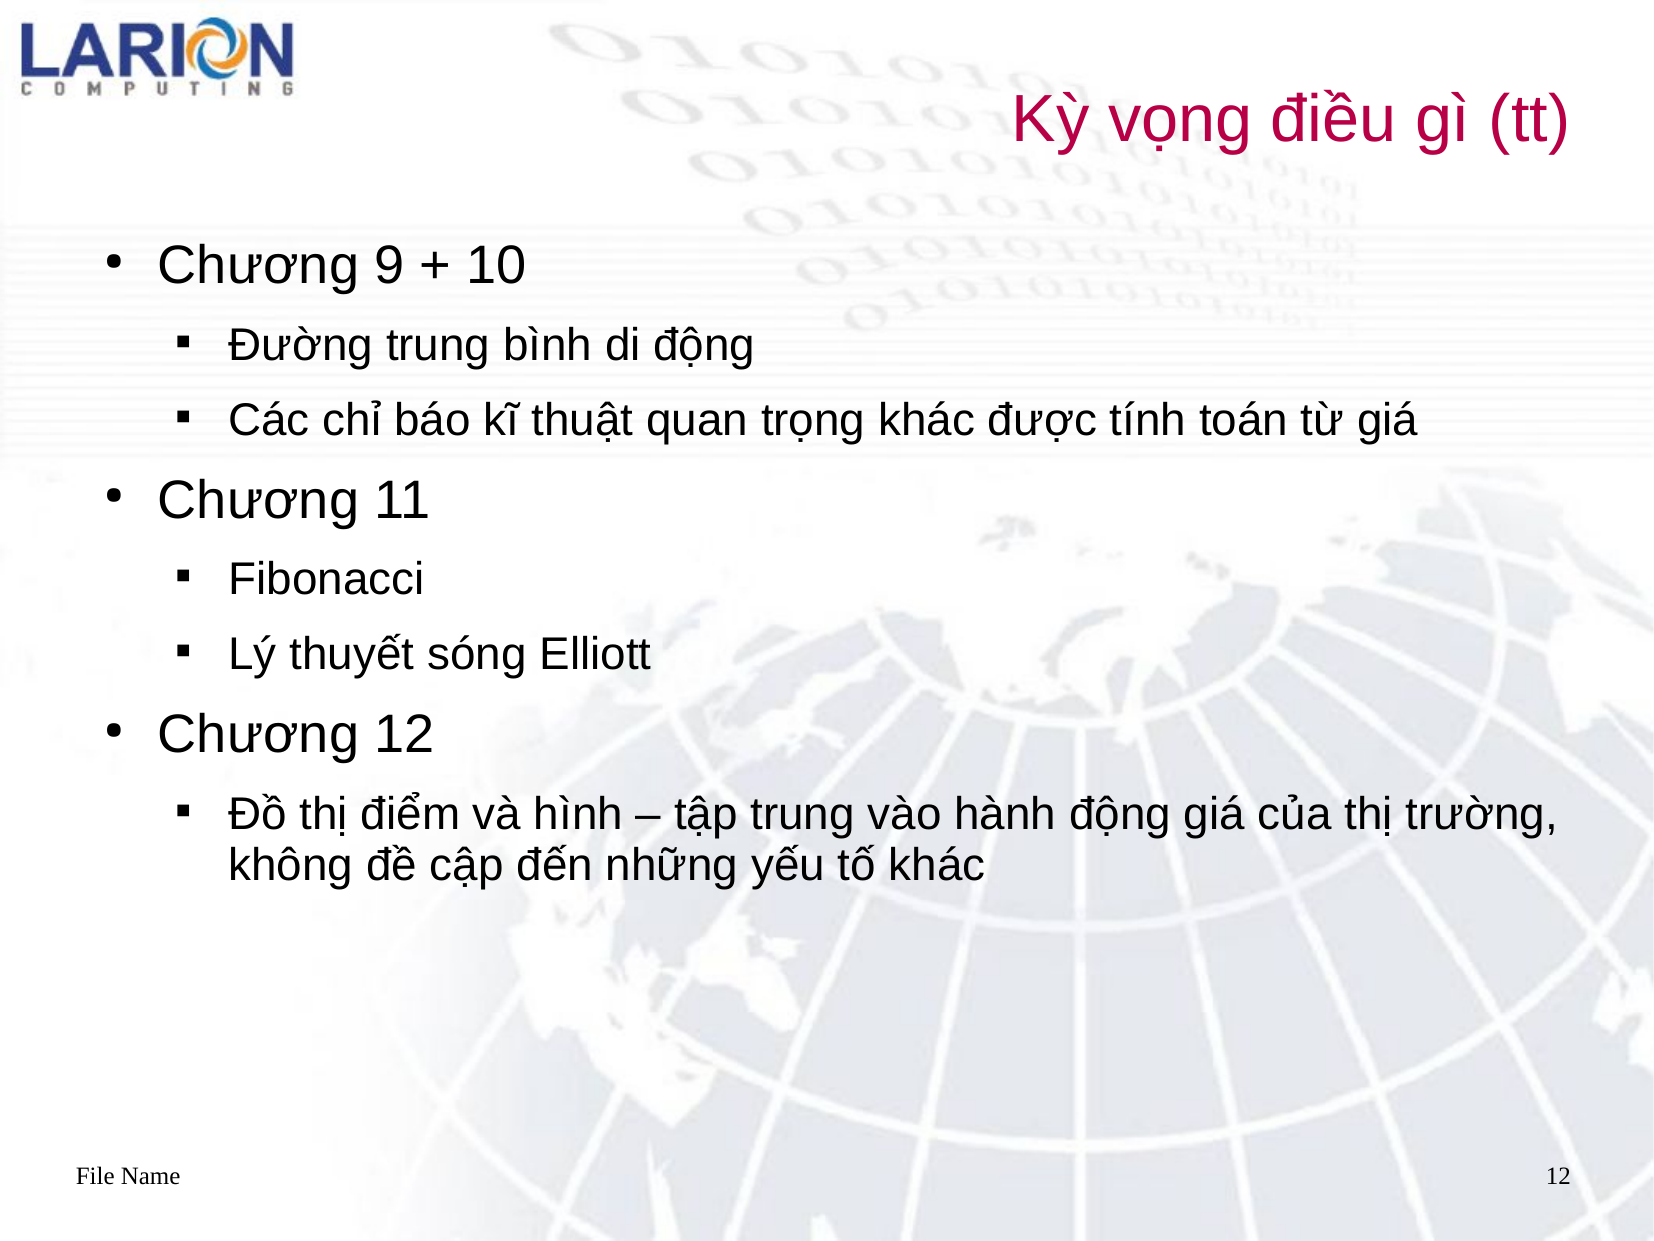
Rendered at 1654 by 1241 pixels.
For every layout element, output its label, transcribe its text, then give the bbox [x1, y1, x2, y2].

title Kỳ vọng điều gì (tt) [300, 49, 1571, 188]
picture [0, 0, 1654, 1241]
list Chương 9 + 10 Đường trung bình di động Các chỉ báo kĩ thuật quan trọng khác được tính toán từ giá Chương 11 Fibonacci Lý thuyết sóng Elliott Chương 12 Đồ thị điểm và hình – tập trung vào hành động giá của thị trường, không đề cập đến những yếu tố khác [86, 234, 1576, 1039]
